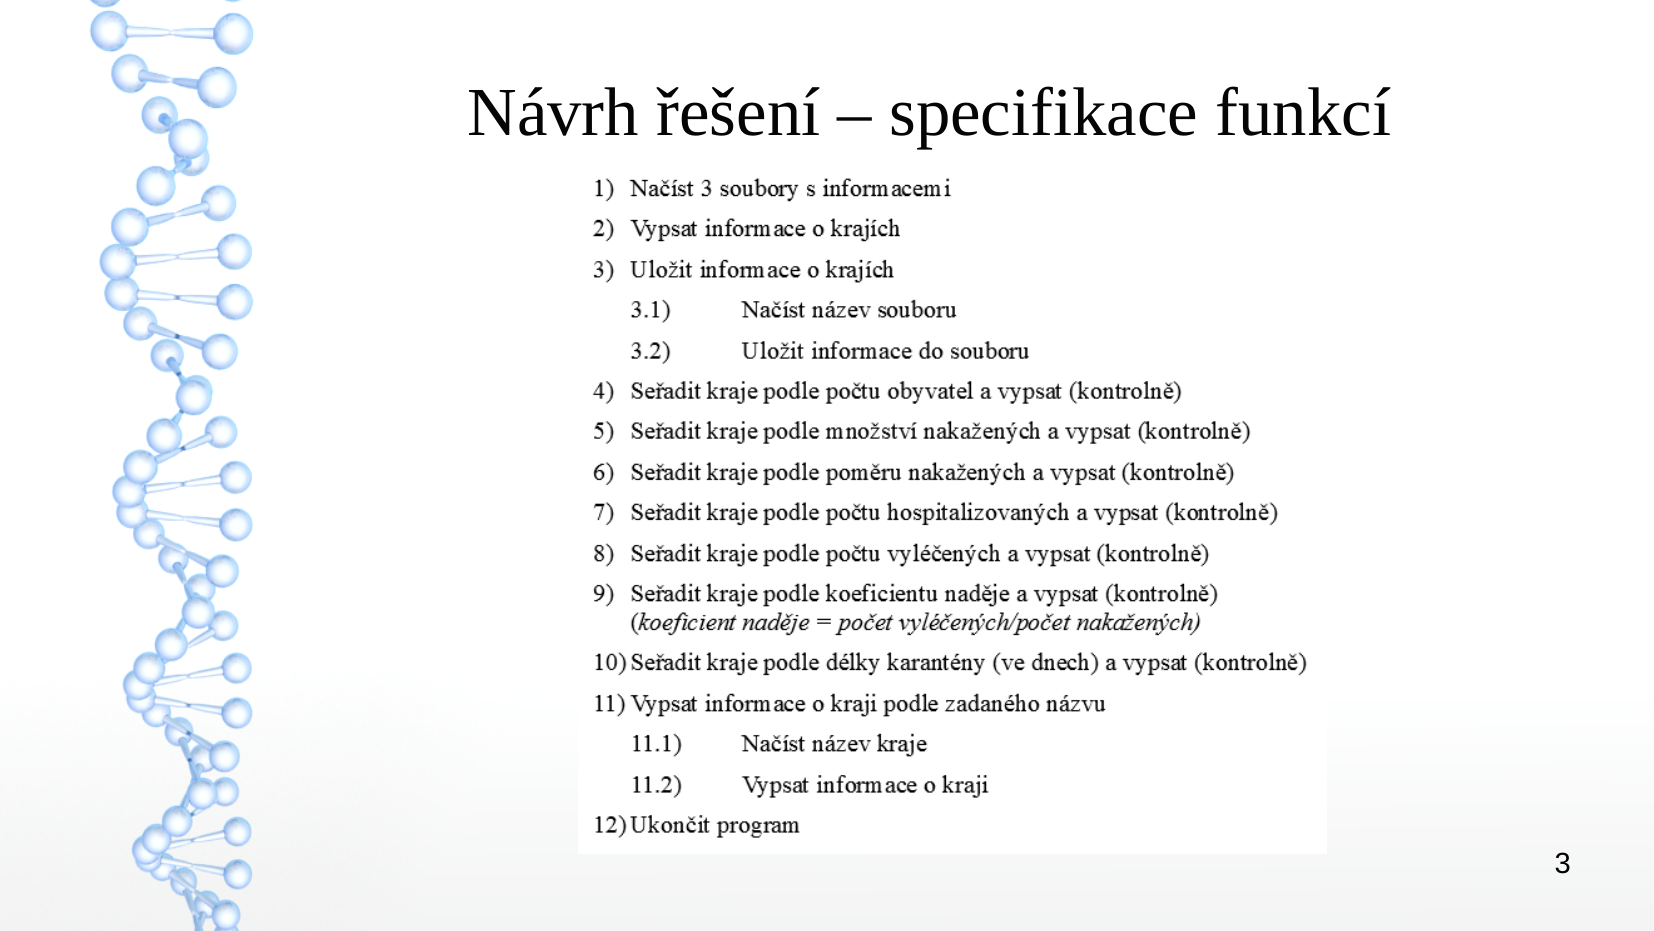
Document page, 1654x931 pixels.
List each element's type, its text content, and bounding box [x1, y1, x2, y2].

picture [0, 0, 1654, 931]
title Návrh řešení – specifikace funkcí [265, 35, 1595, 189]
